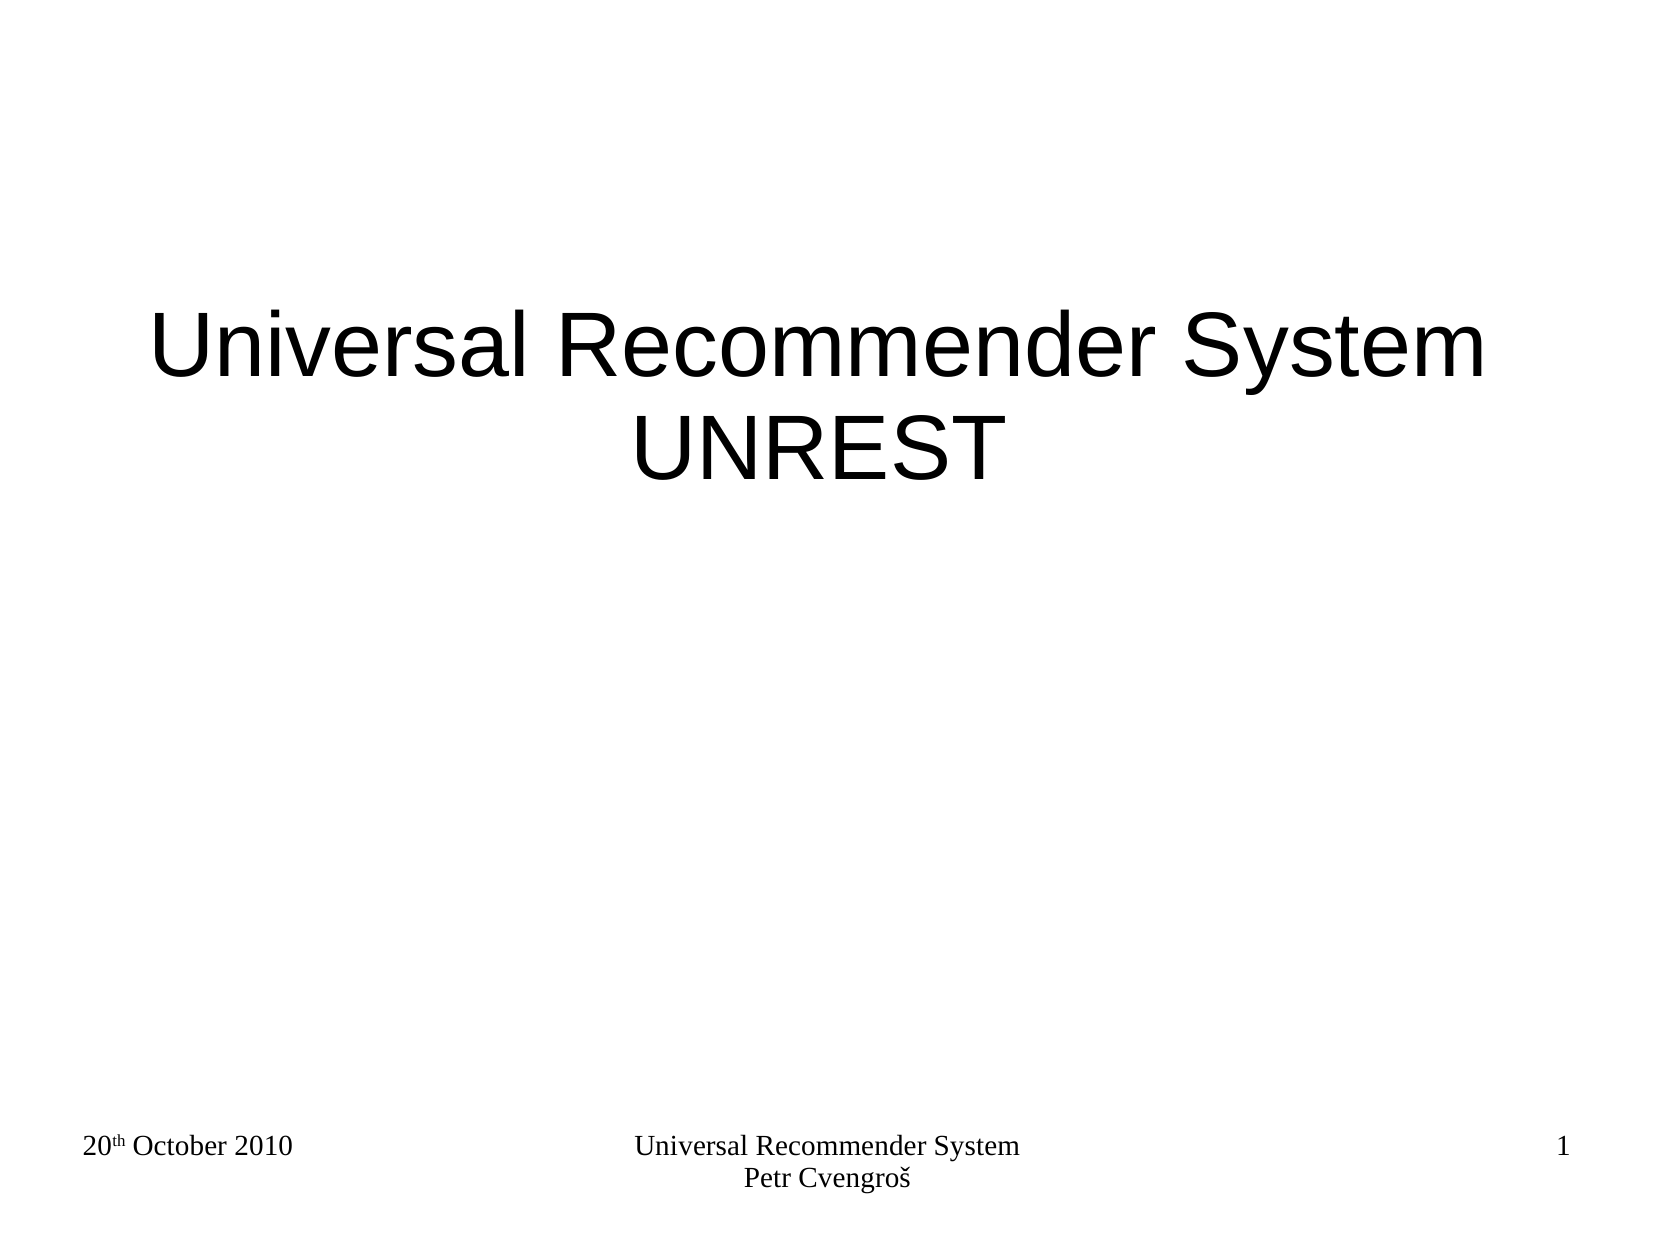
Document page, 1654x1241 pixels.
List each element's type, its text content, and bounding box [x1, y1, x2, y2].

title Universal Recommender System UNREST [75, 282, 1564, 511]
